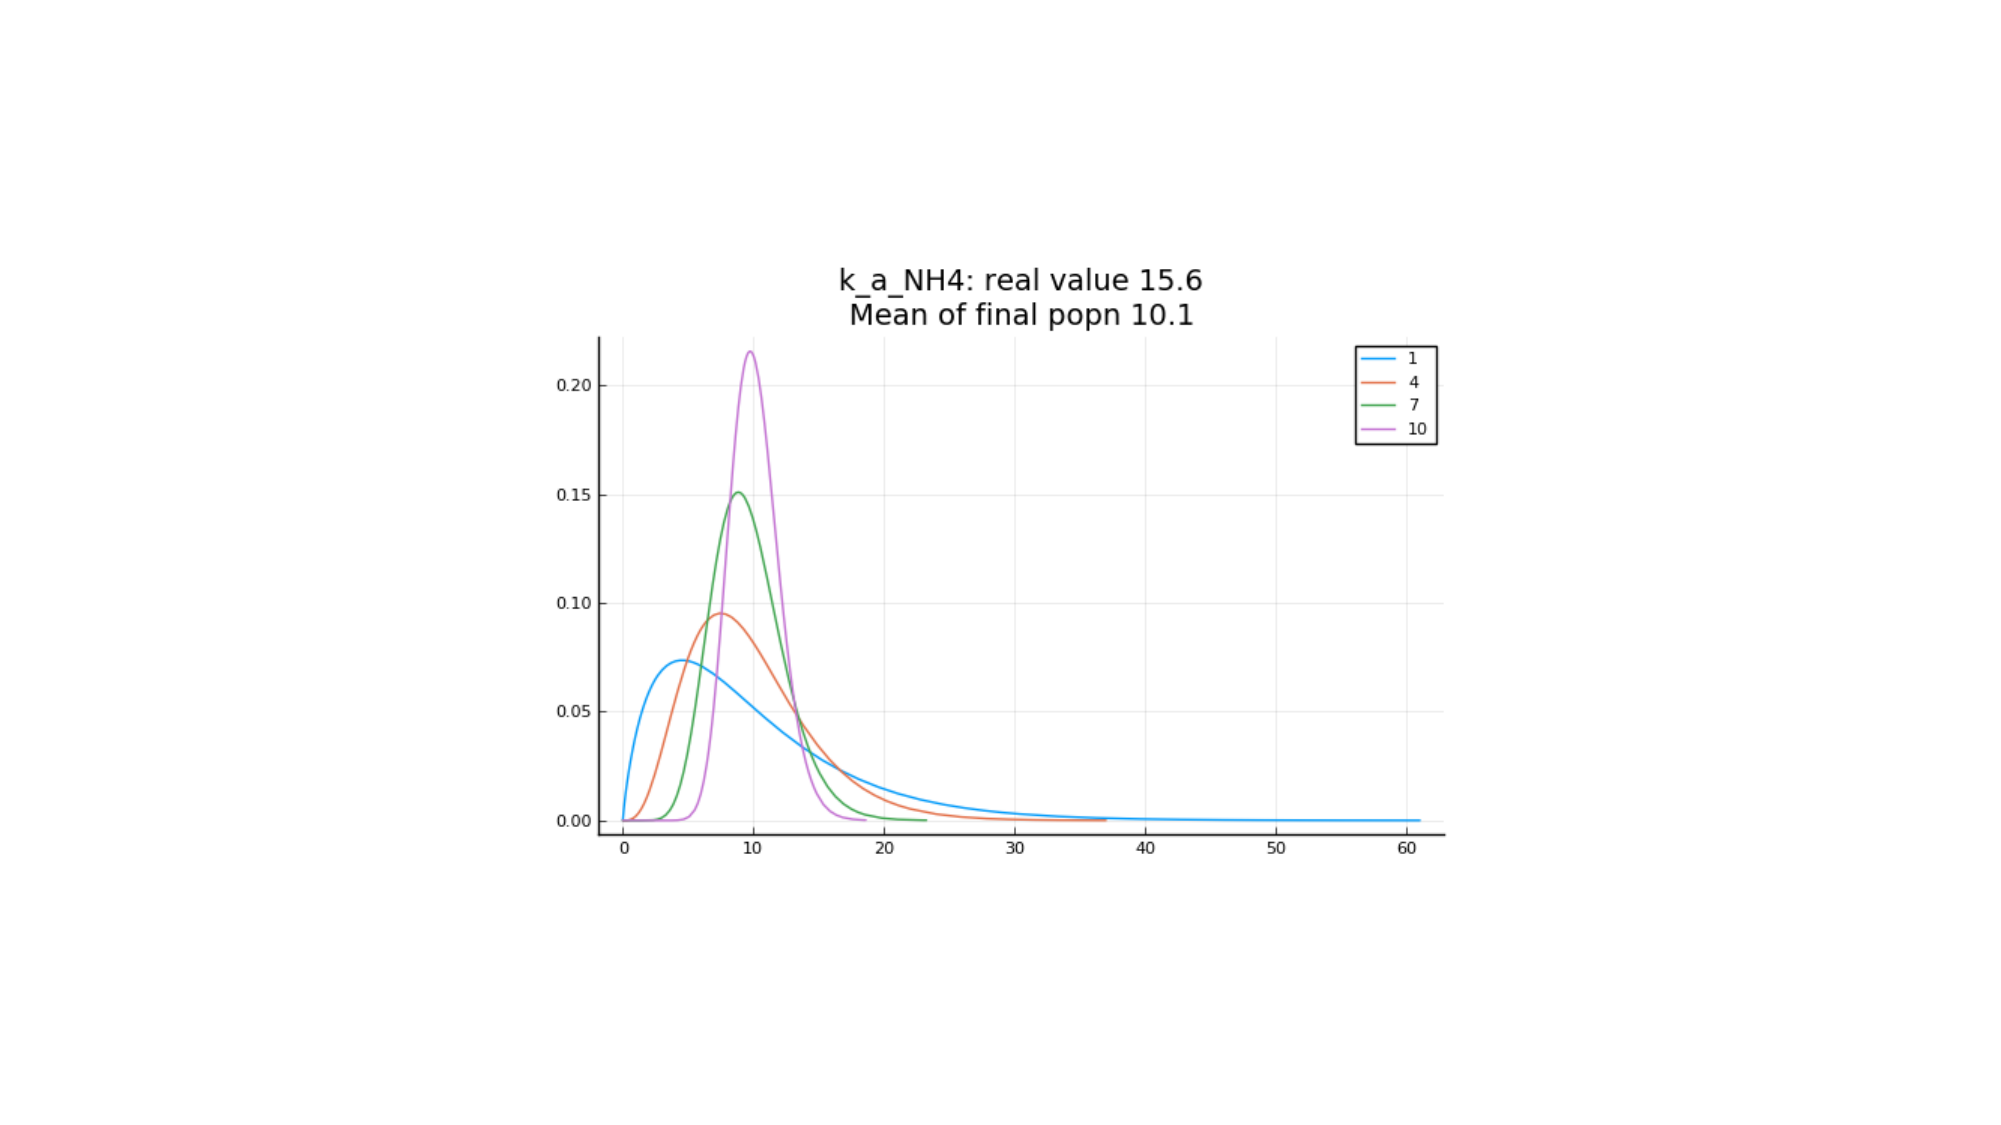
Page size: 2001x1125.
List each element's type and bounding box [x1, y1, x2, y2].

picture [549, 262, 1450, 863]
